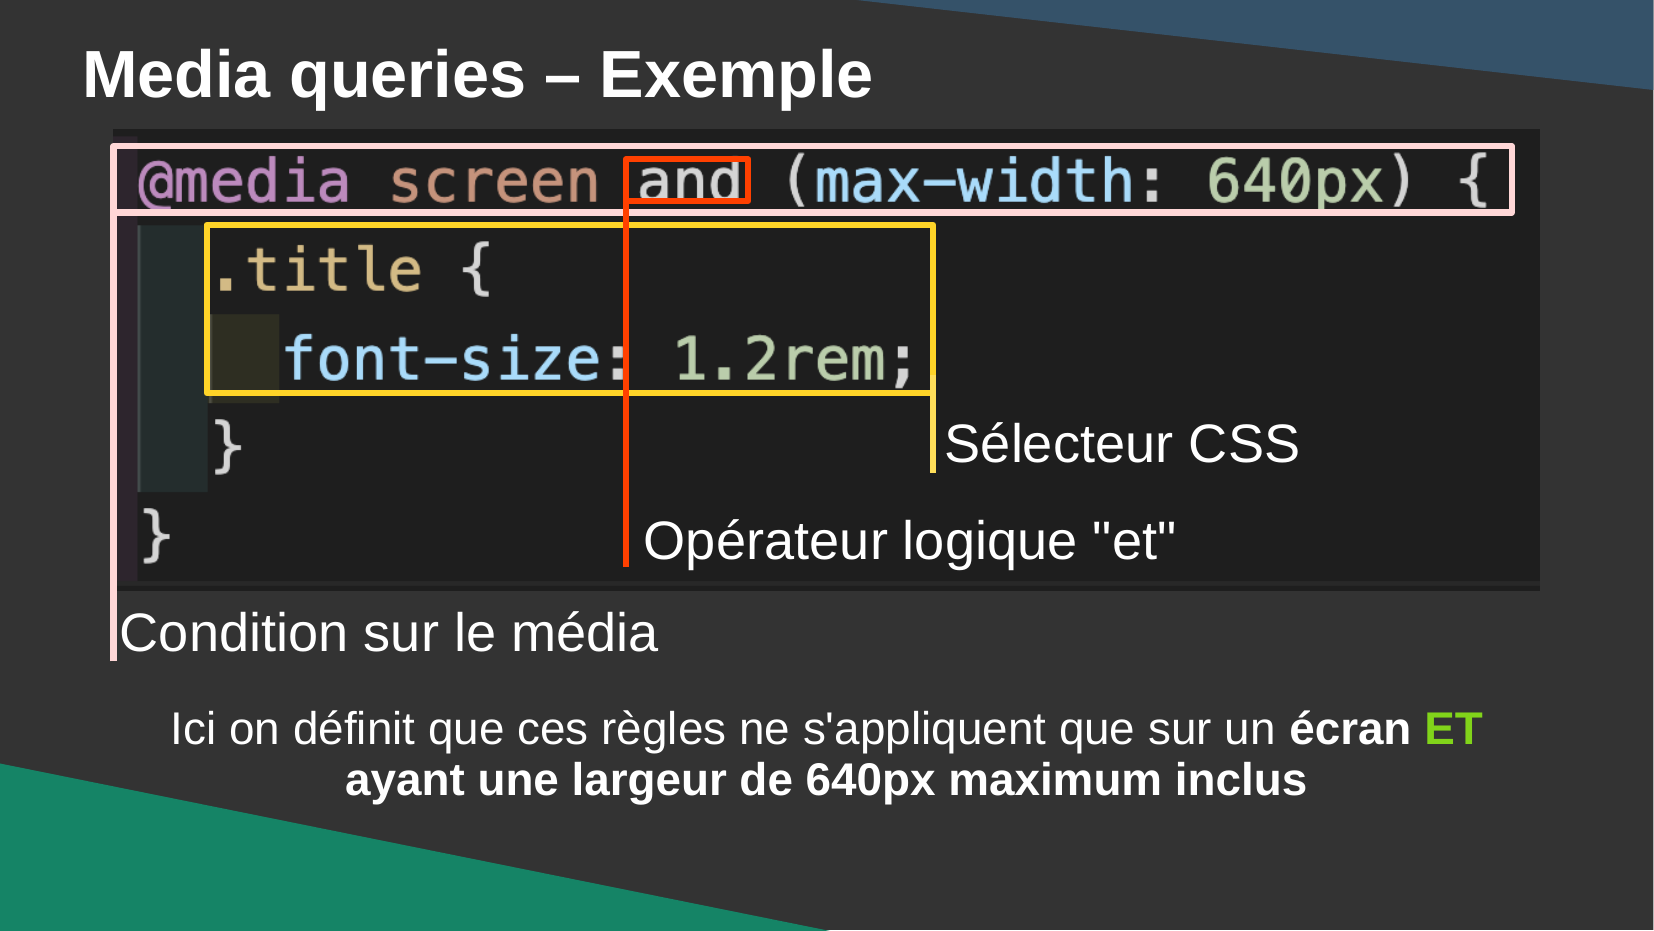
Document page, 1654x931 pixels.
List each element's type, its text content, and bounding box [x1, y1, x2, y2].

picture [113, 129, 1540, 591]
title Opérateur logique "et" [643, 510, 1188, 572]
title Condition sur le média [119, 602, 746, 663]
title Ici on définit que ces règles ne s'appliquent que sur un écran ET ayant une largeur de 640px maximum inclus [159, 702, 1495, 806]
picture [629, 162, 745, 198]
picture [210, 228, 623, 390]
picture [629, 228, 930, 390]
title Media queries – Exemple [82, 37, 1571, 122]
text_box [0, 763, 831, 931]
title Sélecteur CSS [944, 413, 1335, 474]
picture [117, 149, 1509, 209]
text_box [856, 0, 1654, 91]
